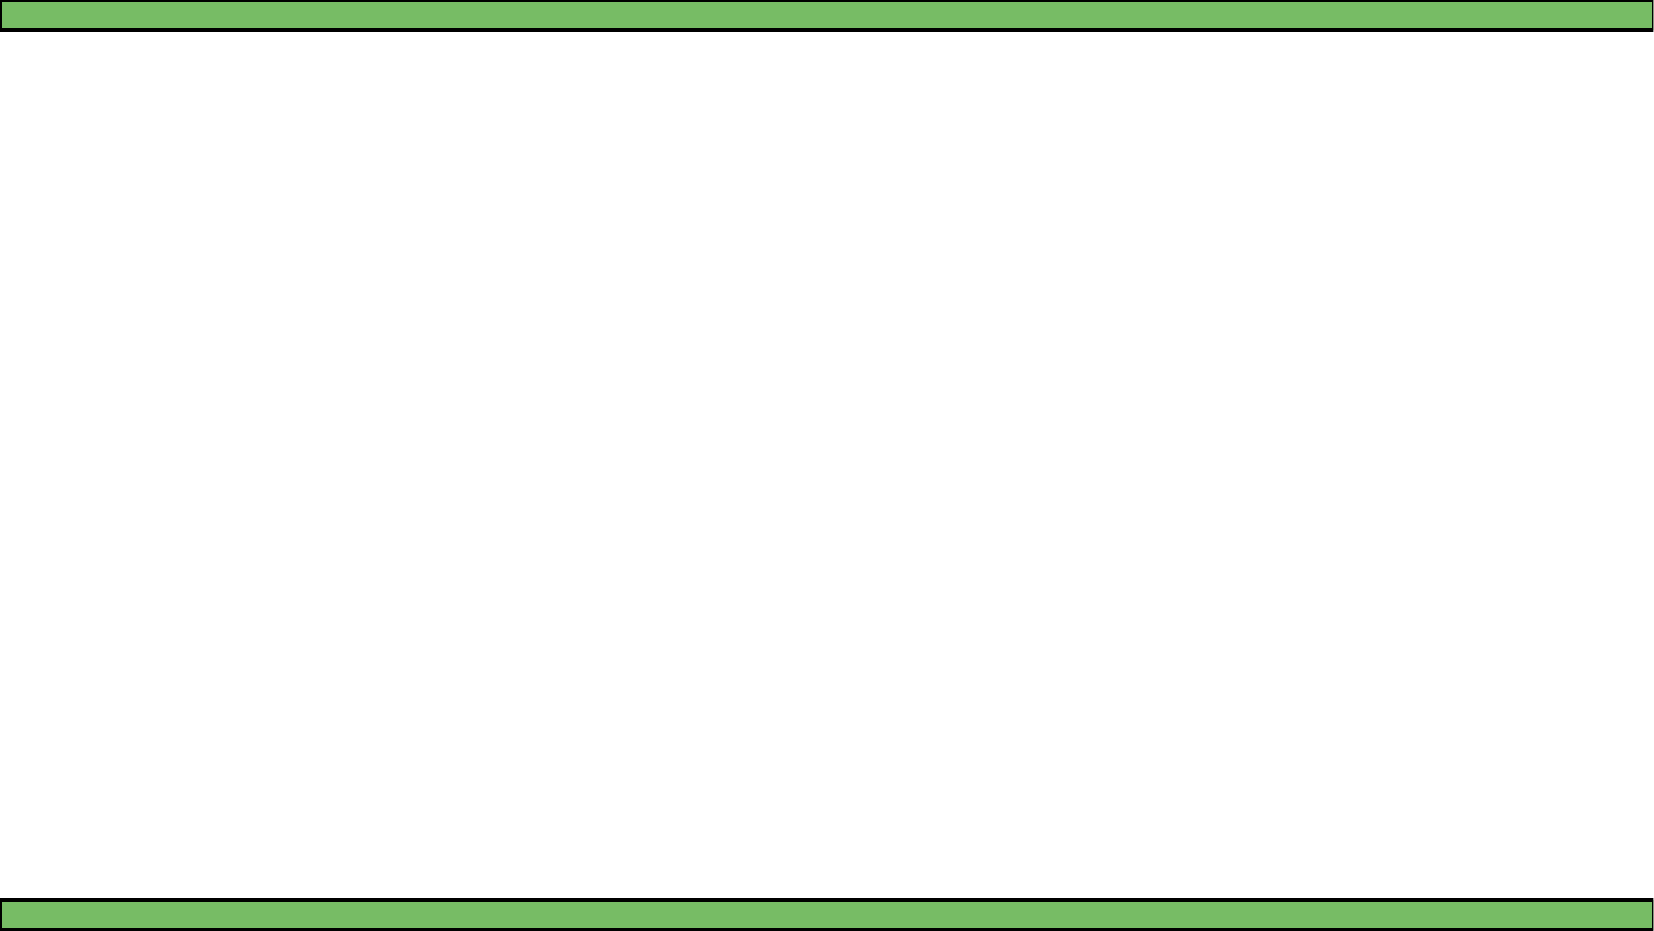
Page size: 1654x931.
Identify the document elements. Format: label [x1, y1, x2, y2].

text_box [0, 0, 1654, 31]
text_box [0, 900, 1654, 931]
